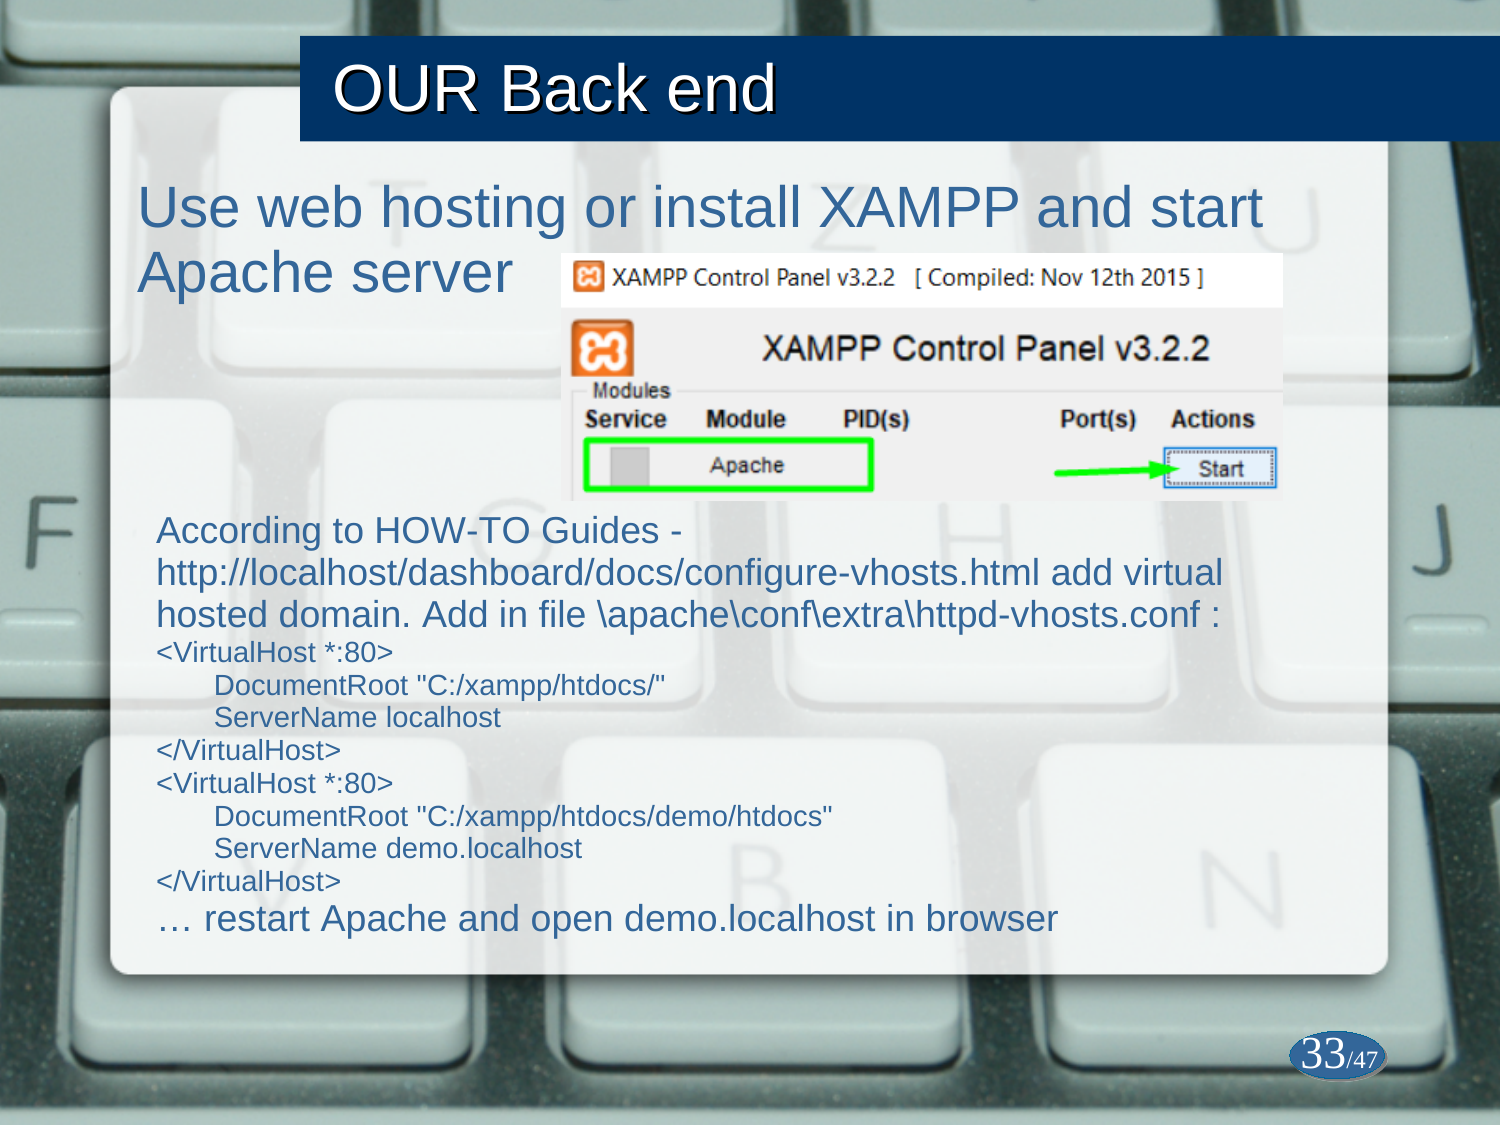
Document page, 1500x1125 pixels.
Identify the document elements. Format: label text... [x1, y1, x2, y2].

text_box According to HOW-TO Guides - http://localhost/dashboard/docs/configure-vhosts.html add virtual hosted domain. Add in file \apache\conf\extra\httpd-vhosts.conf : <VirtualHost *:80> DocumentRoot "C:/xampp/htdocs/" ServerName localhost </VirtualHost> <VirtualHost *:80> DocumentRoot "C:/xampp/htdocs/demo/htdocs" ServerName demo.localhost </VirtualHost> … restart Apache and open demo.localhost in browser [141, 502, 1349, 948]
title OUR Back end [300, 35, 1500, 142]
picture [0, 0, 1500, 1125]
title Use web hosting or install XAMPP and start Apache server [122, 167, 1313, 835]
